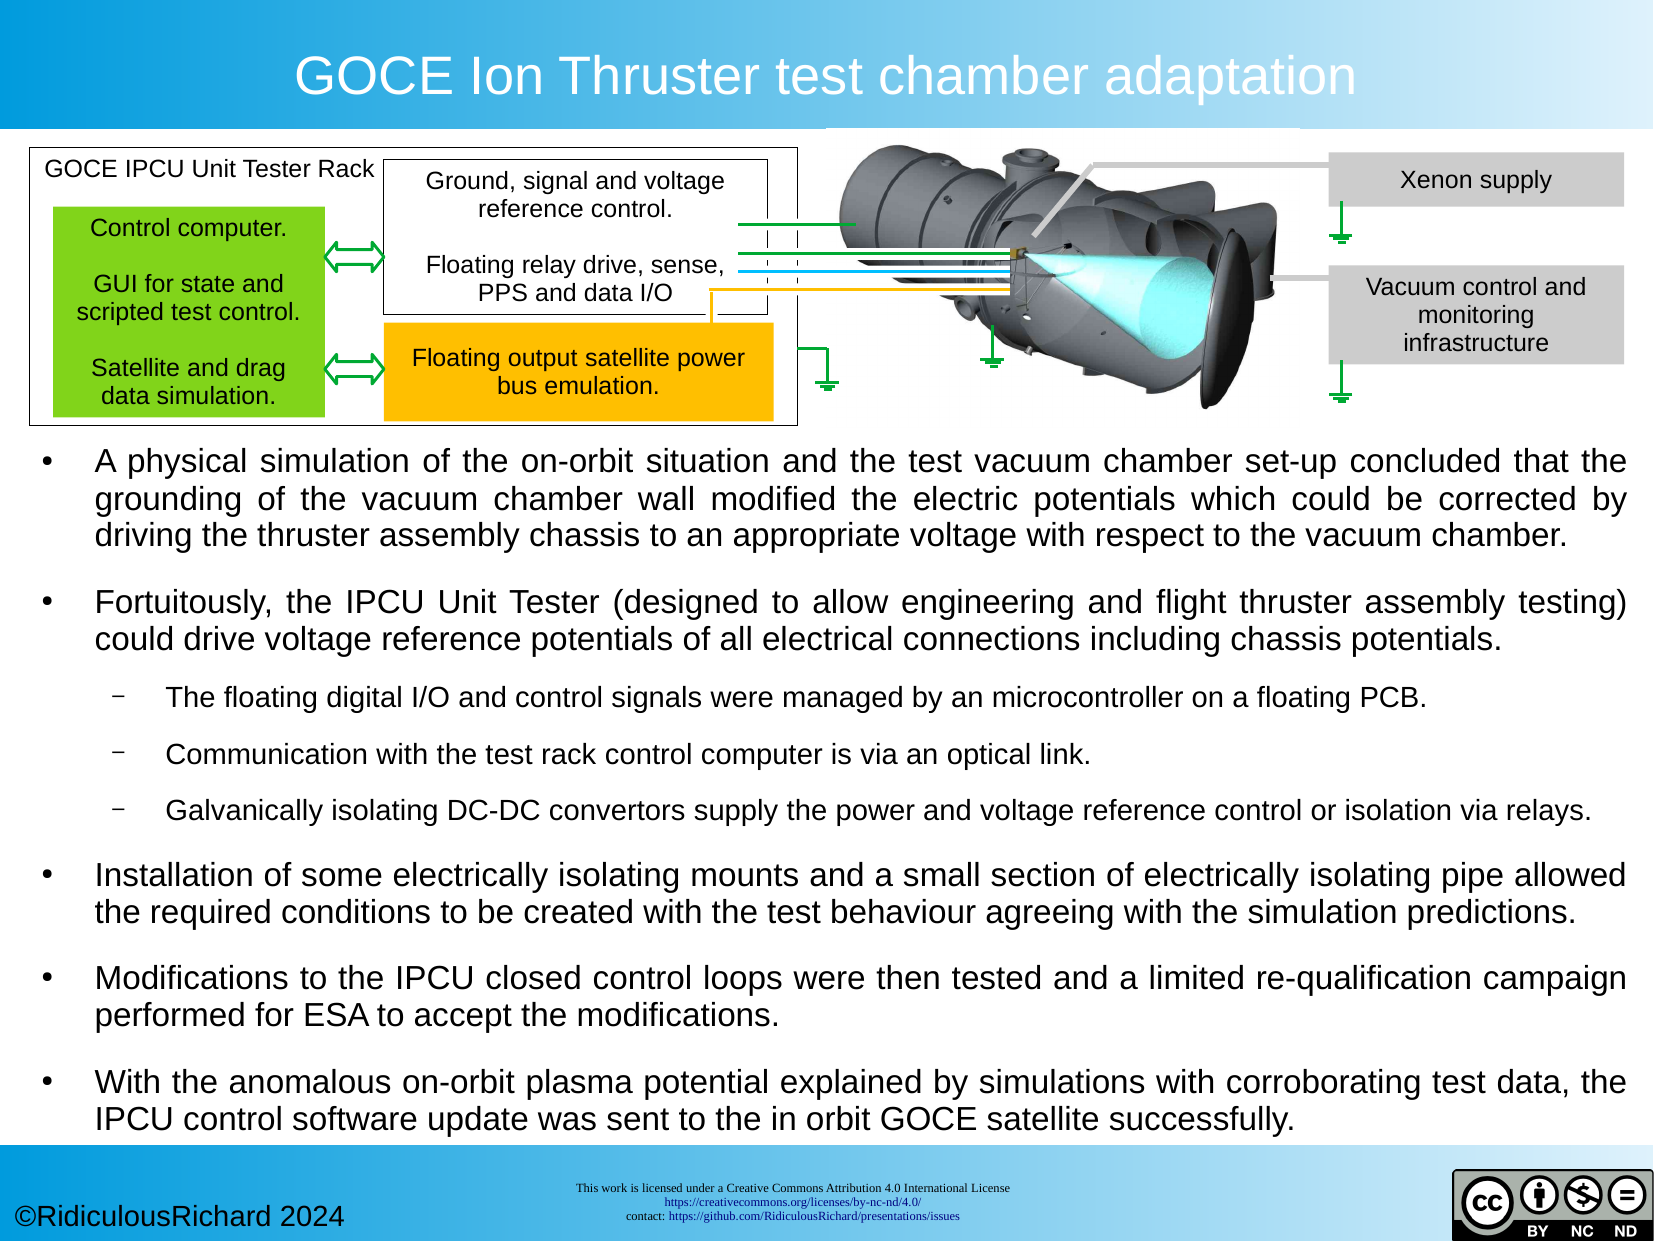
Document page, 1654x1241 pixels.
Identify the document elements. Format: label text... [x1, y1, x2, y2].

text_box GOCE IPCU Unit Tester Rack [328, 360, 381, 378]
list A physical simulation of the on-orbit situation and the test vacuum chamber set-up concluded that the grounding of the vacuum chamber wall modified the electric potentials which could be corrected by driving the thruster assembly chassis to an appropriate voltage with respect to the vacuum chamber. Fortuitously, the IPCU Unit Tester (designed to allow engineering and flight thruster assembly testing) could drive voltage reference potentials of all electrical connections including chassis potentials. The floating digital I/O and control signals were managed by an microcontroller on a floating PCB. Communication with the test rack control computer is via an optical link. Galvanically isolating DC-DC convertors supply the power and voltage reference control or isolation via relays. Installation of some electrically isolating mounts and a small section of electrically isolating pipe allowed the required conditions to be created with the test behaviour agreeing with the simulation predictions. Modifications to the IPCU closed control loops were then tested and a limited re-qualification campaign performed for ESA to accept the modifications. With the anomalous on-orbit plasma potential explained by simulations with corroborating test data, the IPCU control software update was sent to the in orbit GOCE satellite successfully. [23, 442, 1630, 1123]
text_box [713, 307, 718, 322]
text_box [708, 289, 1010, 296]
text_box GOCE IPCU Unit Tester Rack [325, 261, 705, 365]
text_box [708, 283, 1010, 288]
picture [1452, 1169, 1654, 1241]
text_box [705, 307, 710, 322]
picture [138, 1146, 142, 1241]
text_box Ground, signal and voltage reference control. Floating relay drive, sense, PPS and data I/O [383, 159, 768, 315]
text_box Vacuum control and monitoring infrastructure [1328, 265, 1625, 365]
text_box Control computer. GUI for state and scripted test control. Satellite and drag data simulation. [53, 206, 325, 418]
title GOCE Ion Thruster test chamber adaptation [82, 23, 1571, 129]
text_box GOCE IPCU Unit Tester Rack [29, 147, 798, 426]
picture [826, 128, 1300, 428]
text_box [738, 248, 1010, 252]
text_box [738, 255, 1010, 260]
text_box Floating output satellite power bus emulation. [383, 322, 774, 422]
text_box Xenon supply [1328, 152, 1625, 207]
text_box [738, 273, 1010, 278]
text_box [738, 265, 1010, 270]
text_box [738, 218, 827, 223]
text_box GOCE IPCU Unit Tester Rack [328, 248, 381, 266]
text_box [738, 226, 827, 231]
